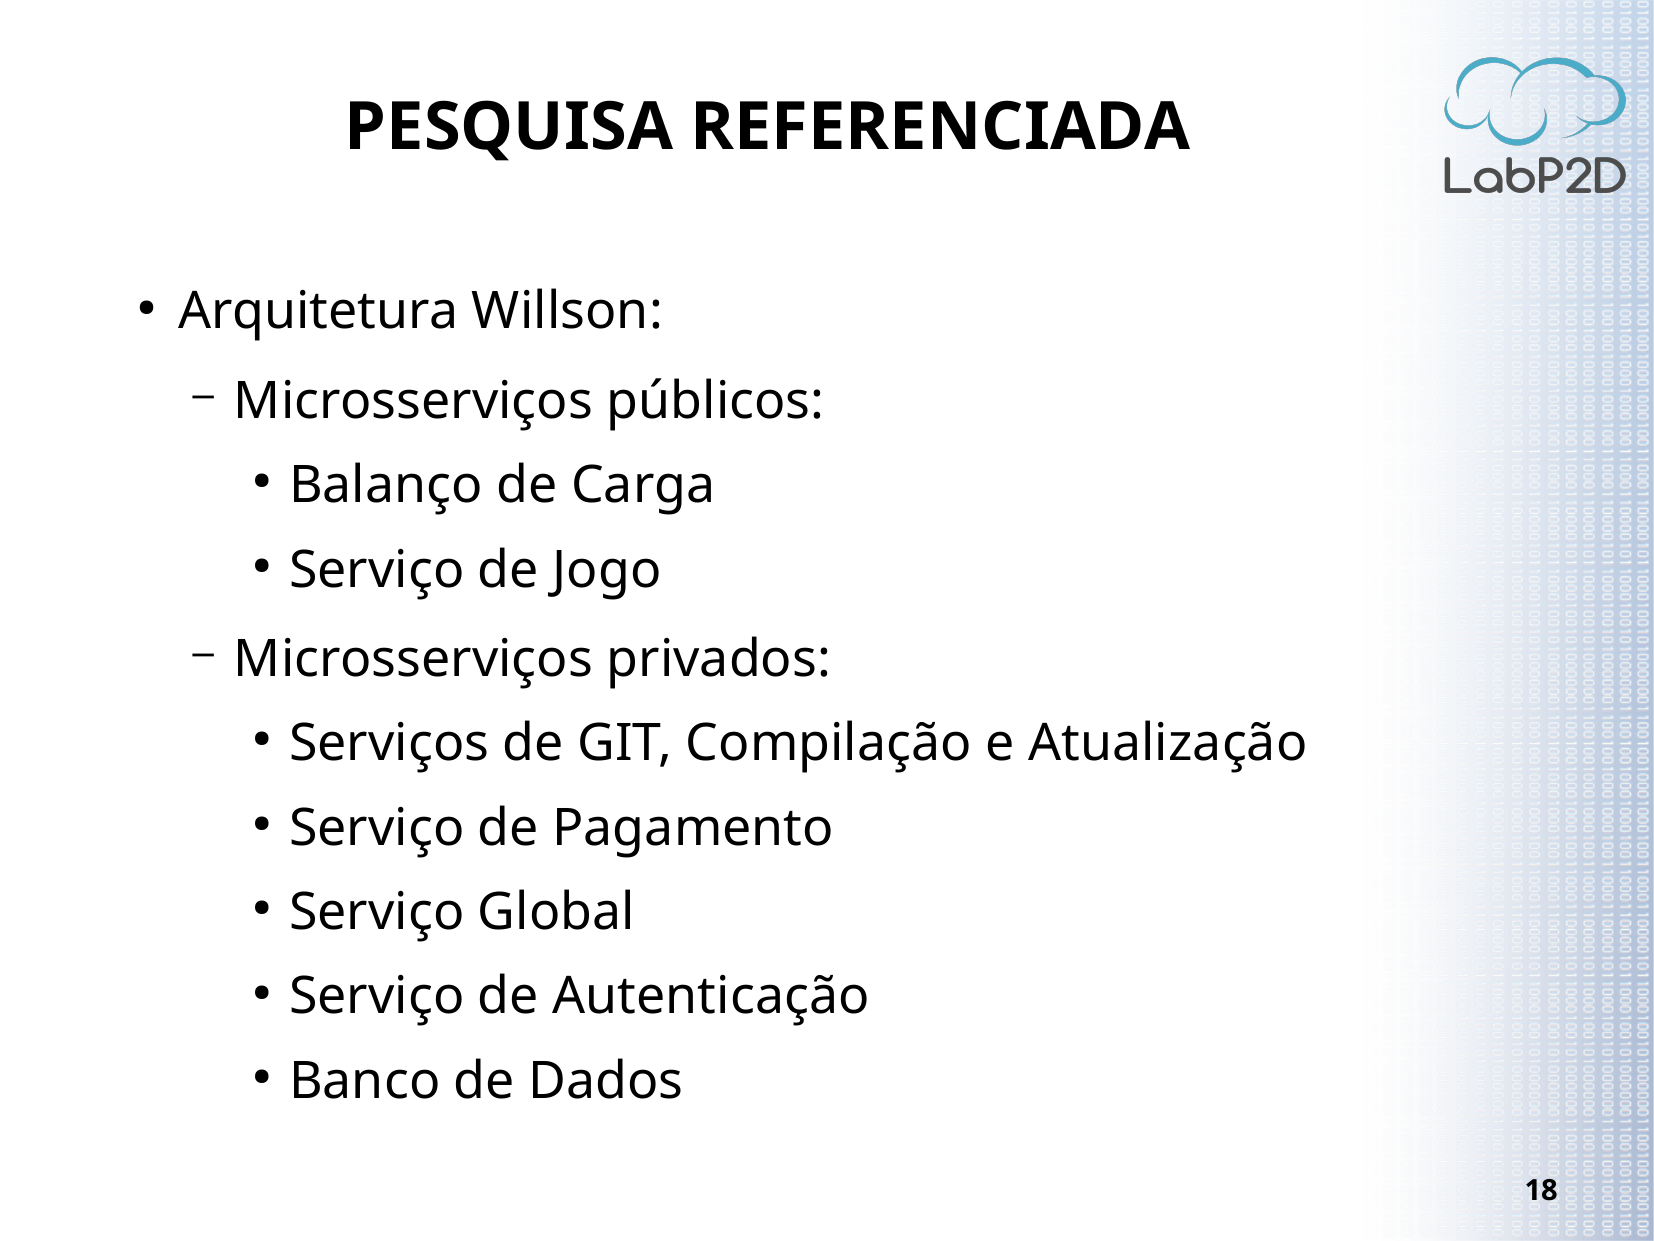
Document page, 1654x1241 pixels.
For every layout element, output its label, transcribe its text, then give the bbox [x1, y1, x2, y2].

picture [1360, 1, 1654, 1240]
list Arquitetura Willson: Microsserviços públicos: Balanço de Carga Serviço de Jogo Microsserviços privados: Serviços de GIT, Compilação e Atualização Serviço de Pagamento Serviço Global Serviço de Autenticação Banco de Dados [123, 271, 1406, 1116]
title PESQUISA REFERENCIADA [82, 19, 1453, 227]
